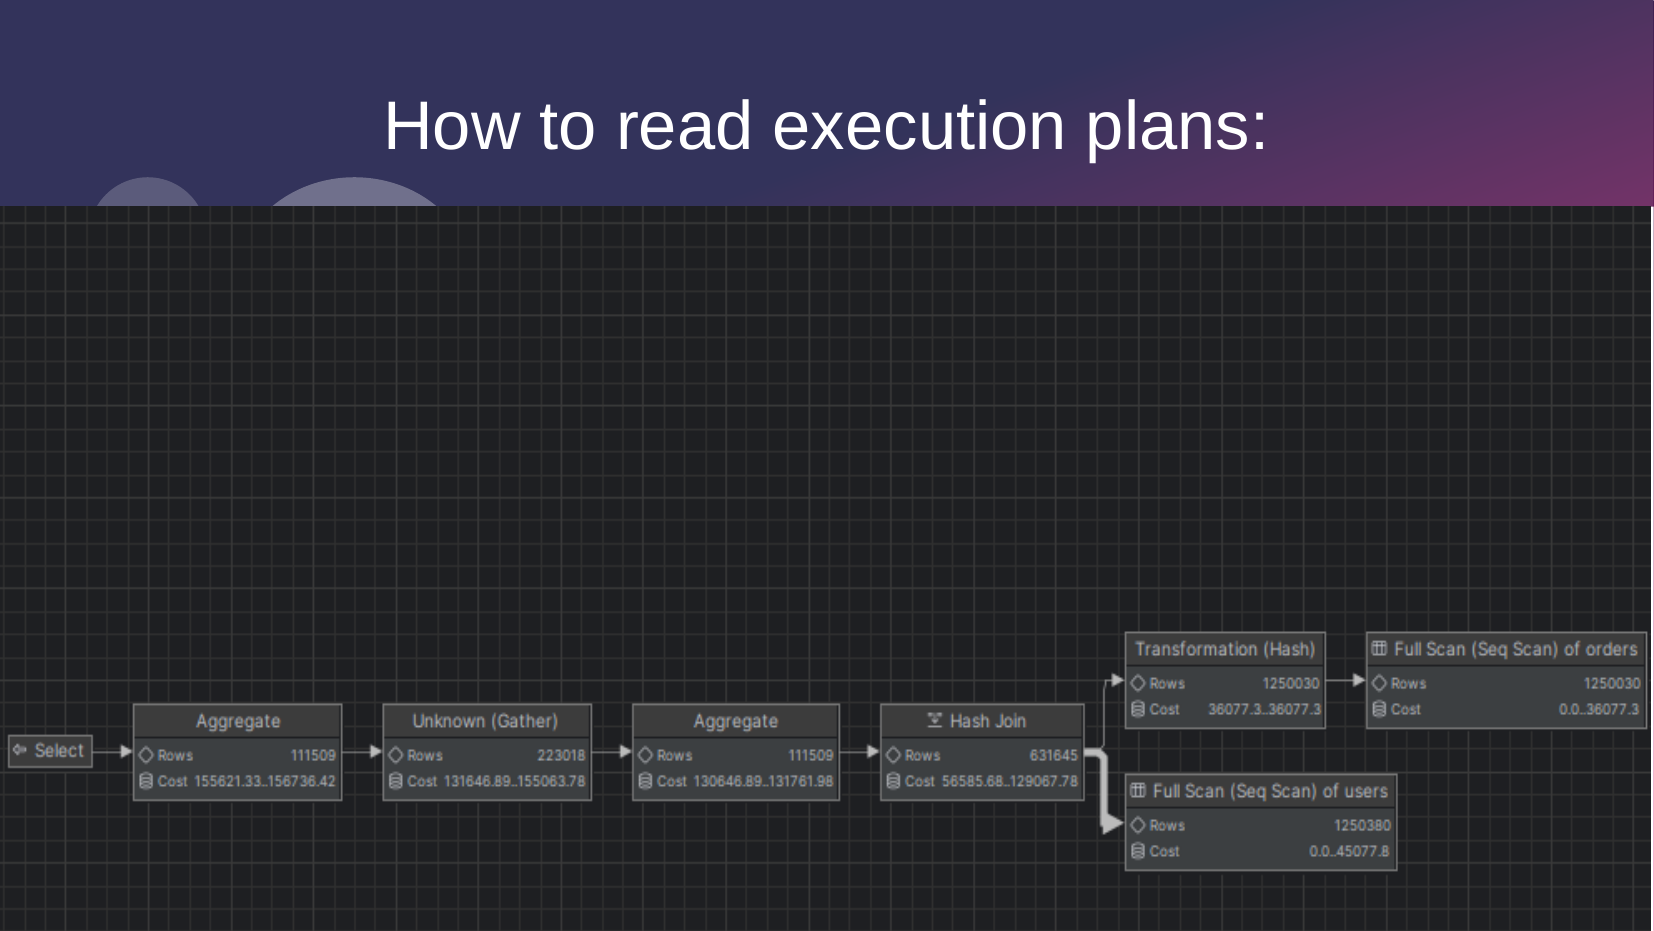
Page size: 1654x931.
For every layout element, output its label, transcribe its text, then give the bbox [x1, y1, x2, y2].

title How to read execution plans: [88, 44, 1565, 206]
picture [0, 206, 1651, 931]
